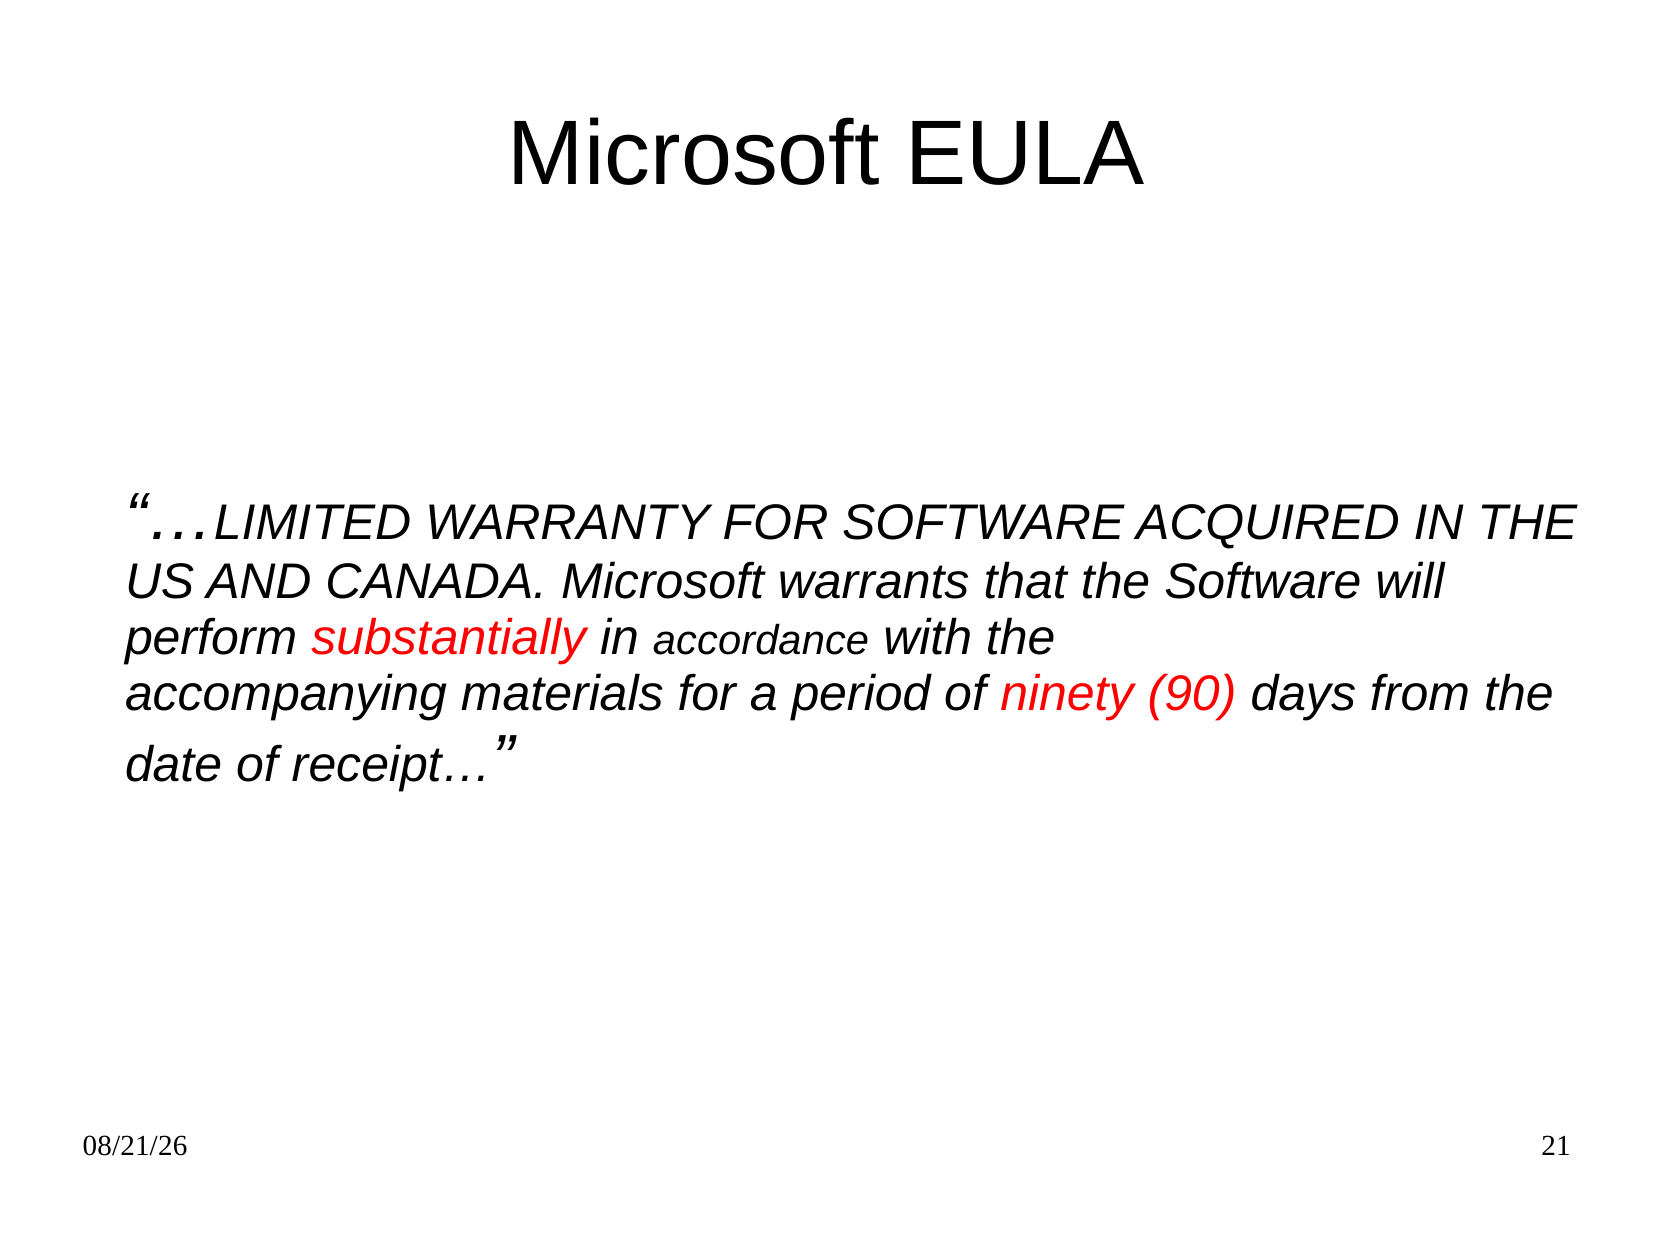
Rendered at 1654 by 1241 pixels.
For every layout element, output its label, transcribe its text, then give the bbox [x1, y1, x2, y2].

title Microsoft EULA [82, 49, 1571, 257]
text_box “…LIMITED WARRANTY FOR SOFTWARE ACQUIRED IN THE US AND CANADA. Microsoft warrants that the Software will perform substantially in accordance with the accompanying materials for a period of ninety (90) days from the date of receipt…” [110, 471, 1599, 804]
